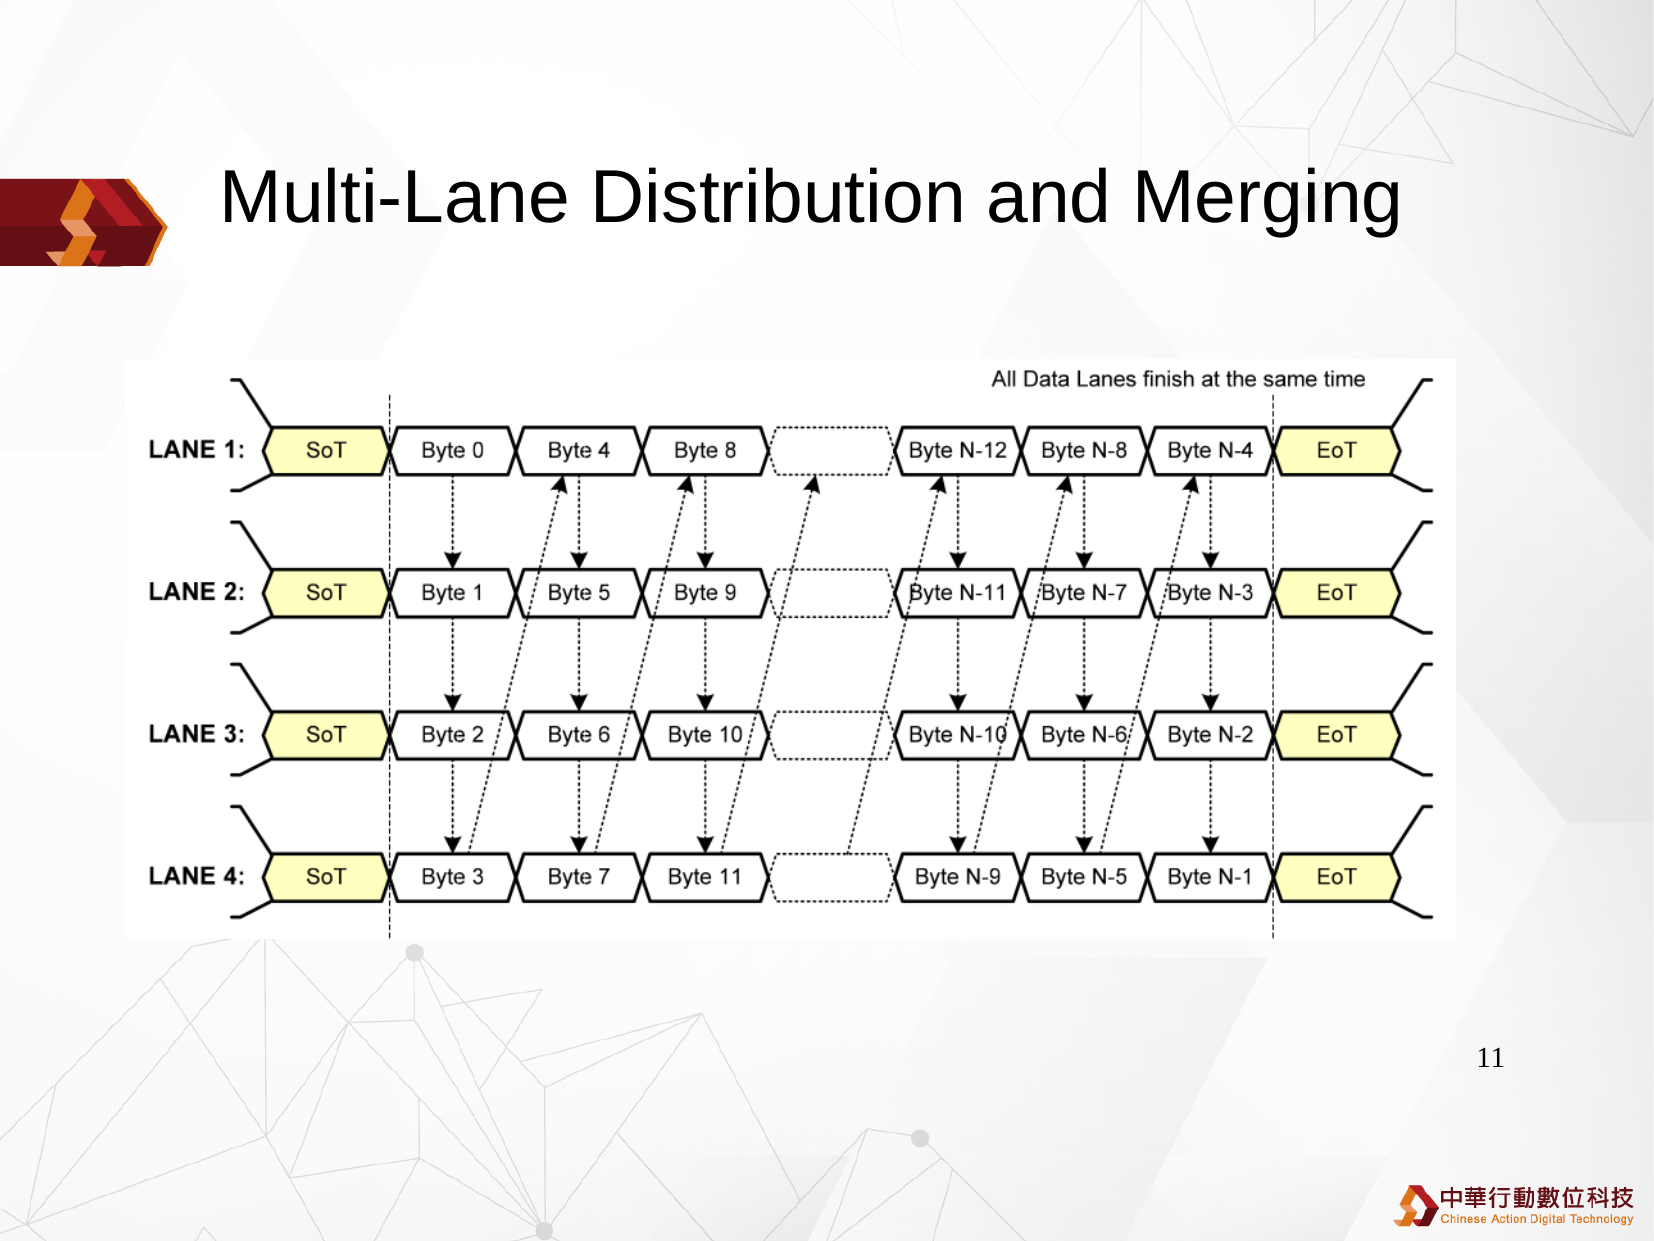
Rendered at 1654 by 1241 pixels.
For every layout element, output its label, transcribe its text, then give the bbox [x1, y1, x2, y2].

picture [0, 0, 1654, 1241]
title Multi-Lane Distribution and Merging [118, 112, 1506, 281]
